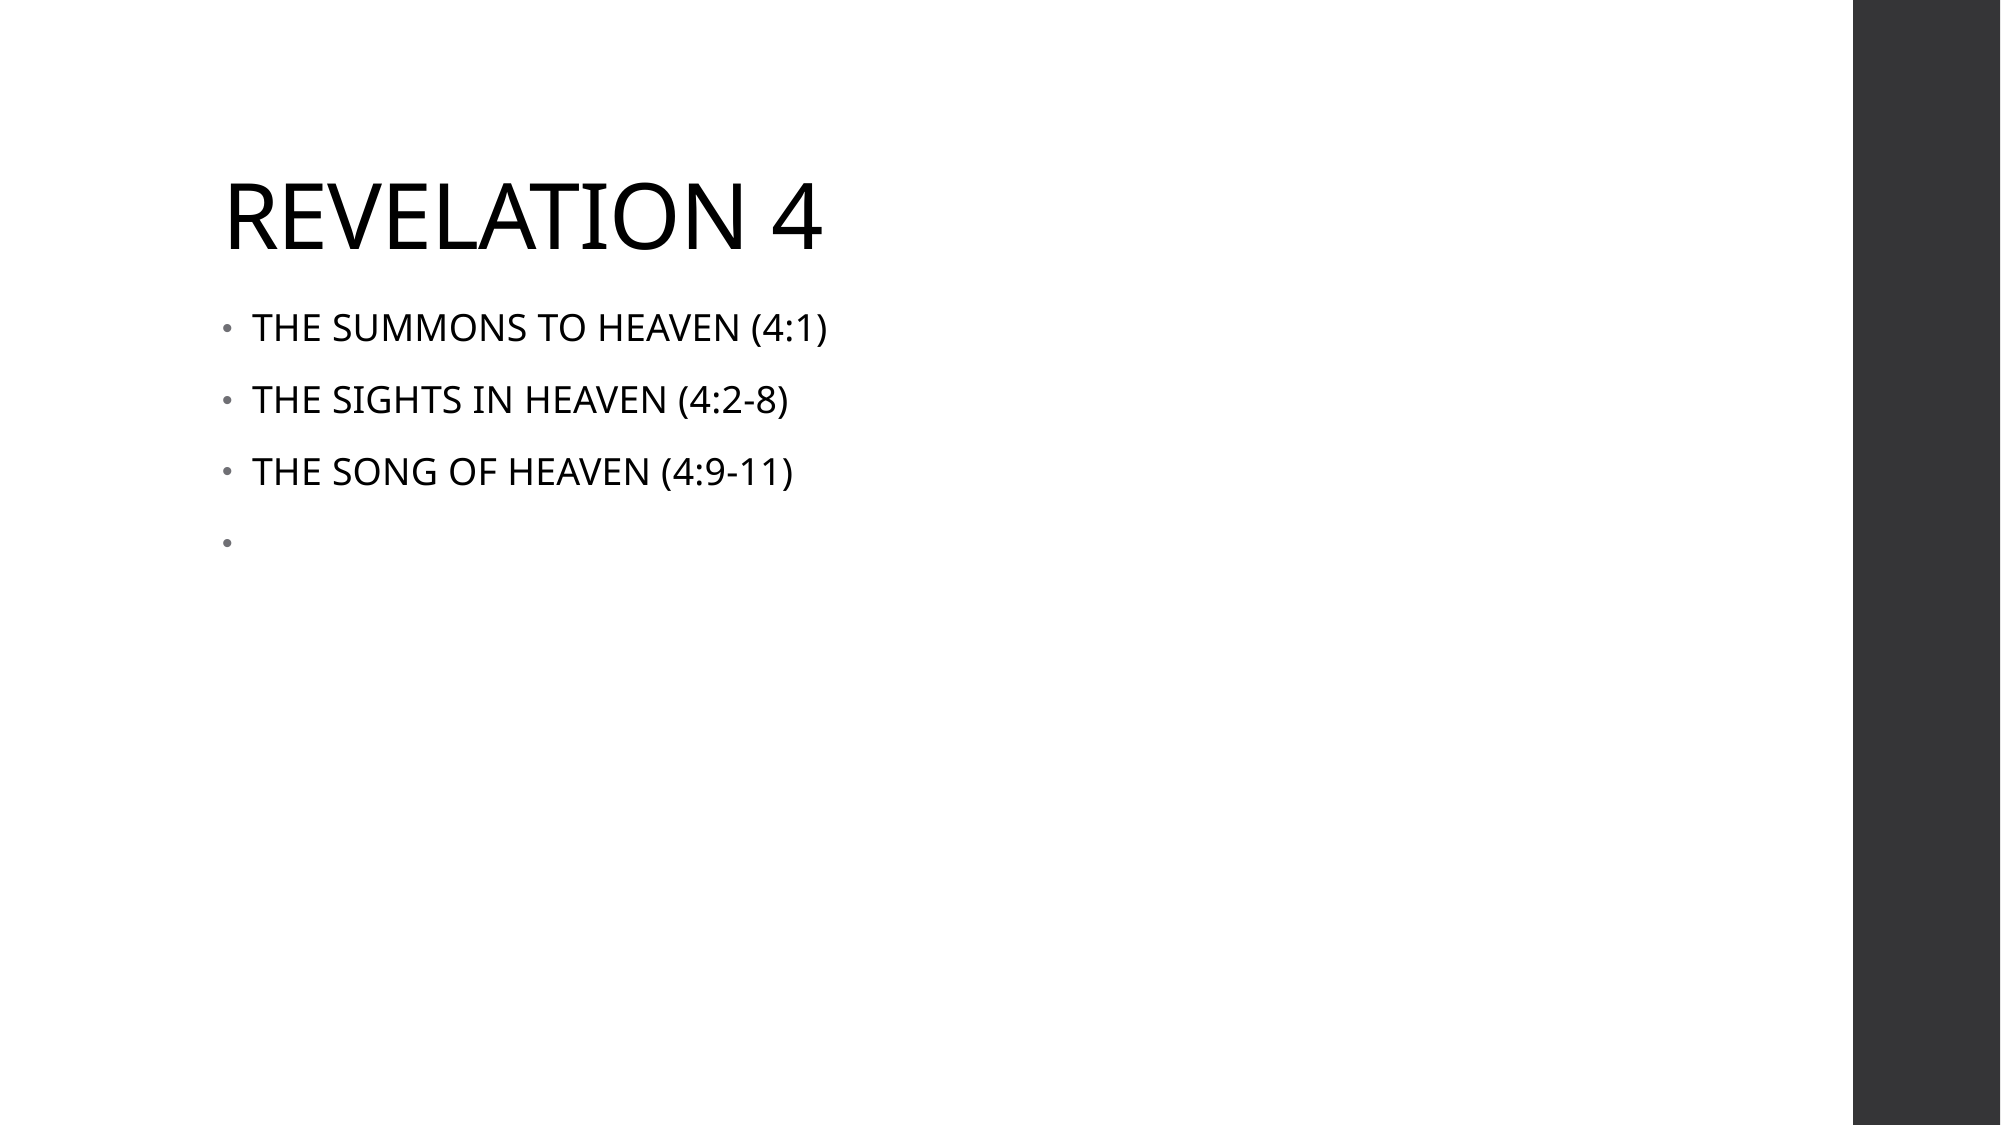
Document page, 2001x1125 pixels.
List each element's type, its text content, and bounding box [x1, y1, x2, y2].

list THE SUMMONS TO HEAVEN (4:1) THE SIGHTS IN HEAVEN (4:2-8) THE SONG OF HEAVEN (4:9-11) [206, 299, 1617, 1014]
title REVELATION 4 [206, 60, 1797, 278]
